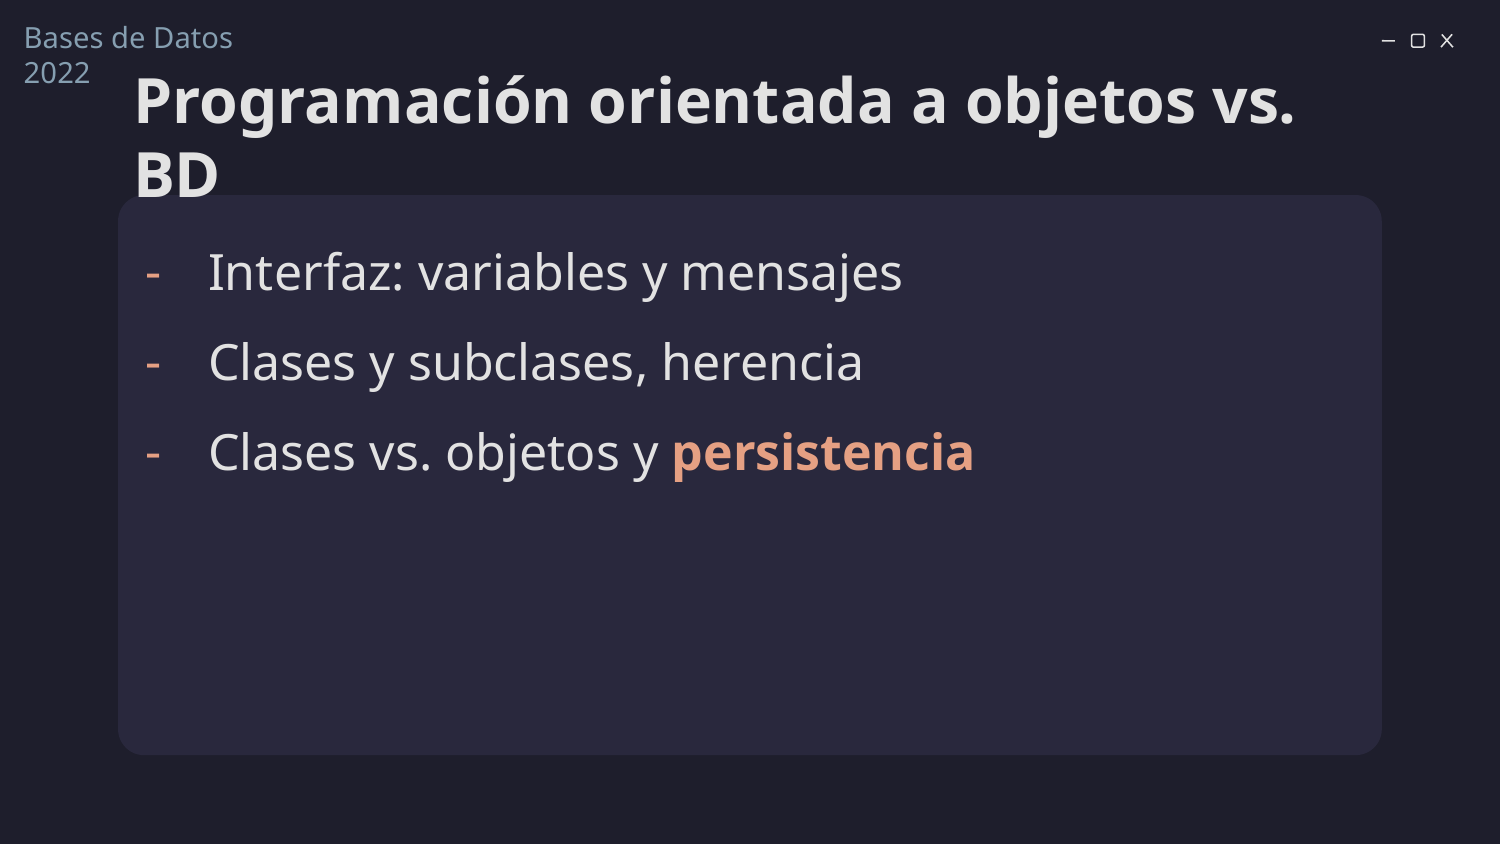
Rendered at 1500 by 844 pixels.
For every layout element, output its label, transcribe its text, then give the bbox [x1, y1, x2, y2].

title Programación orientada a objetos vs. BD [118, 88, 1382, 183]
list Interfaz: variables y mensajes Clases y subclases, herencia Clases vs. objetos y persistencia [118, 195, 1382, 750]
